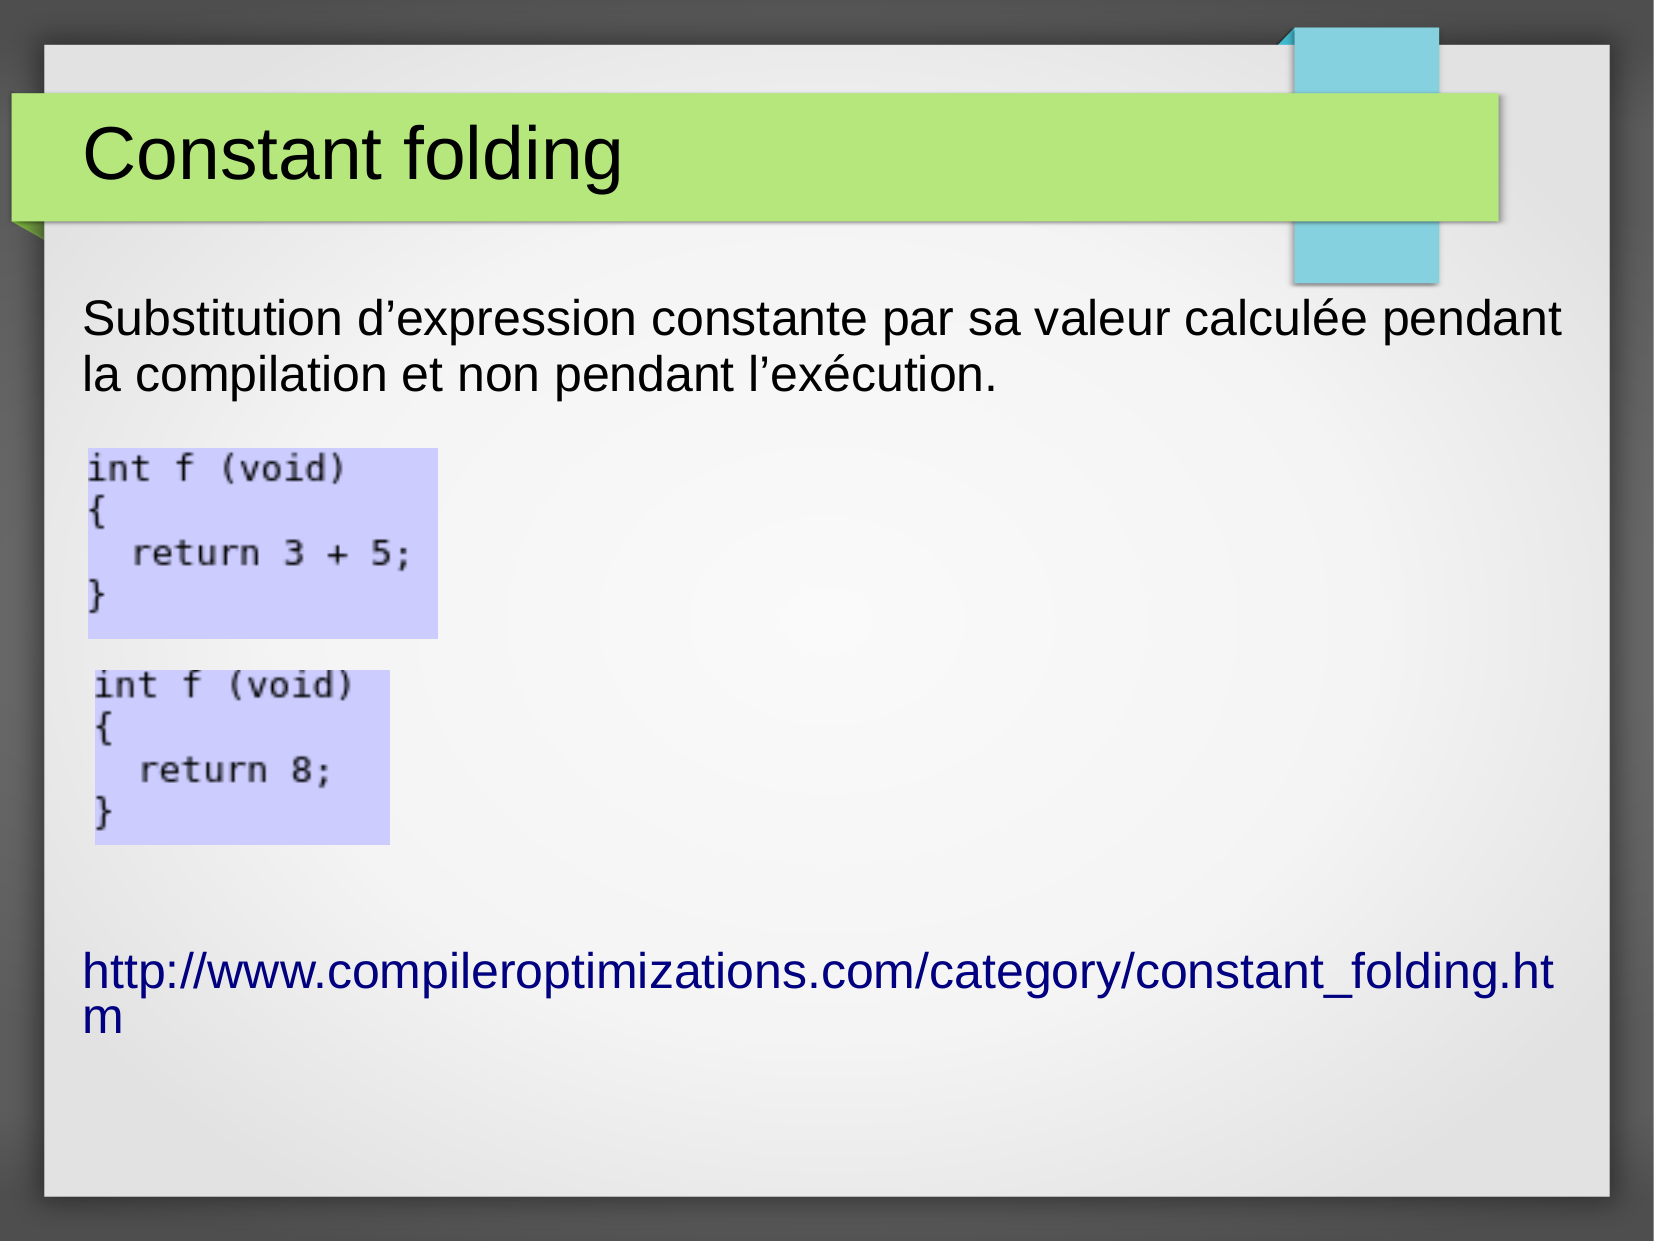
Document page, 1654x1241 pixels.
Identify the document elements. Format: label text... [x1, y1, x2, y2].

title Constant folding [82, 94, 1264, 213]
picture [0, 0, 1654, 1241]
list Substitution d’expression constante par sa valeur calculée pendant la compilation et non pendant l’exécution. http://www.compileroptimizations.com/category/constant_folding.htm [82, 290, 1571, 1010]
